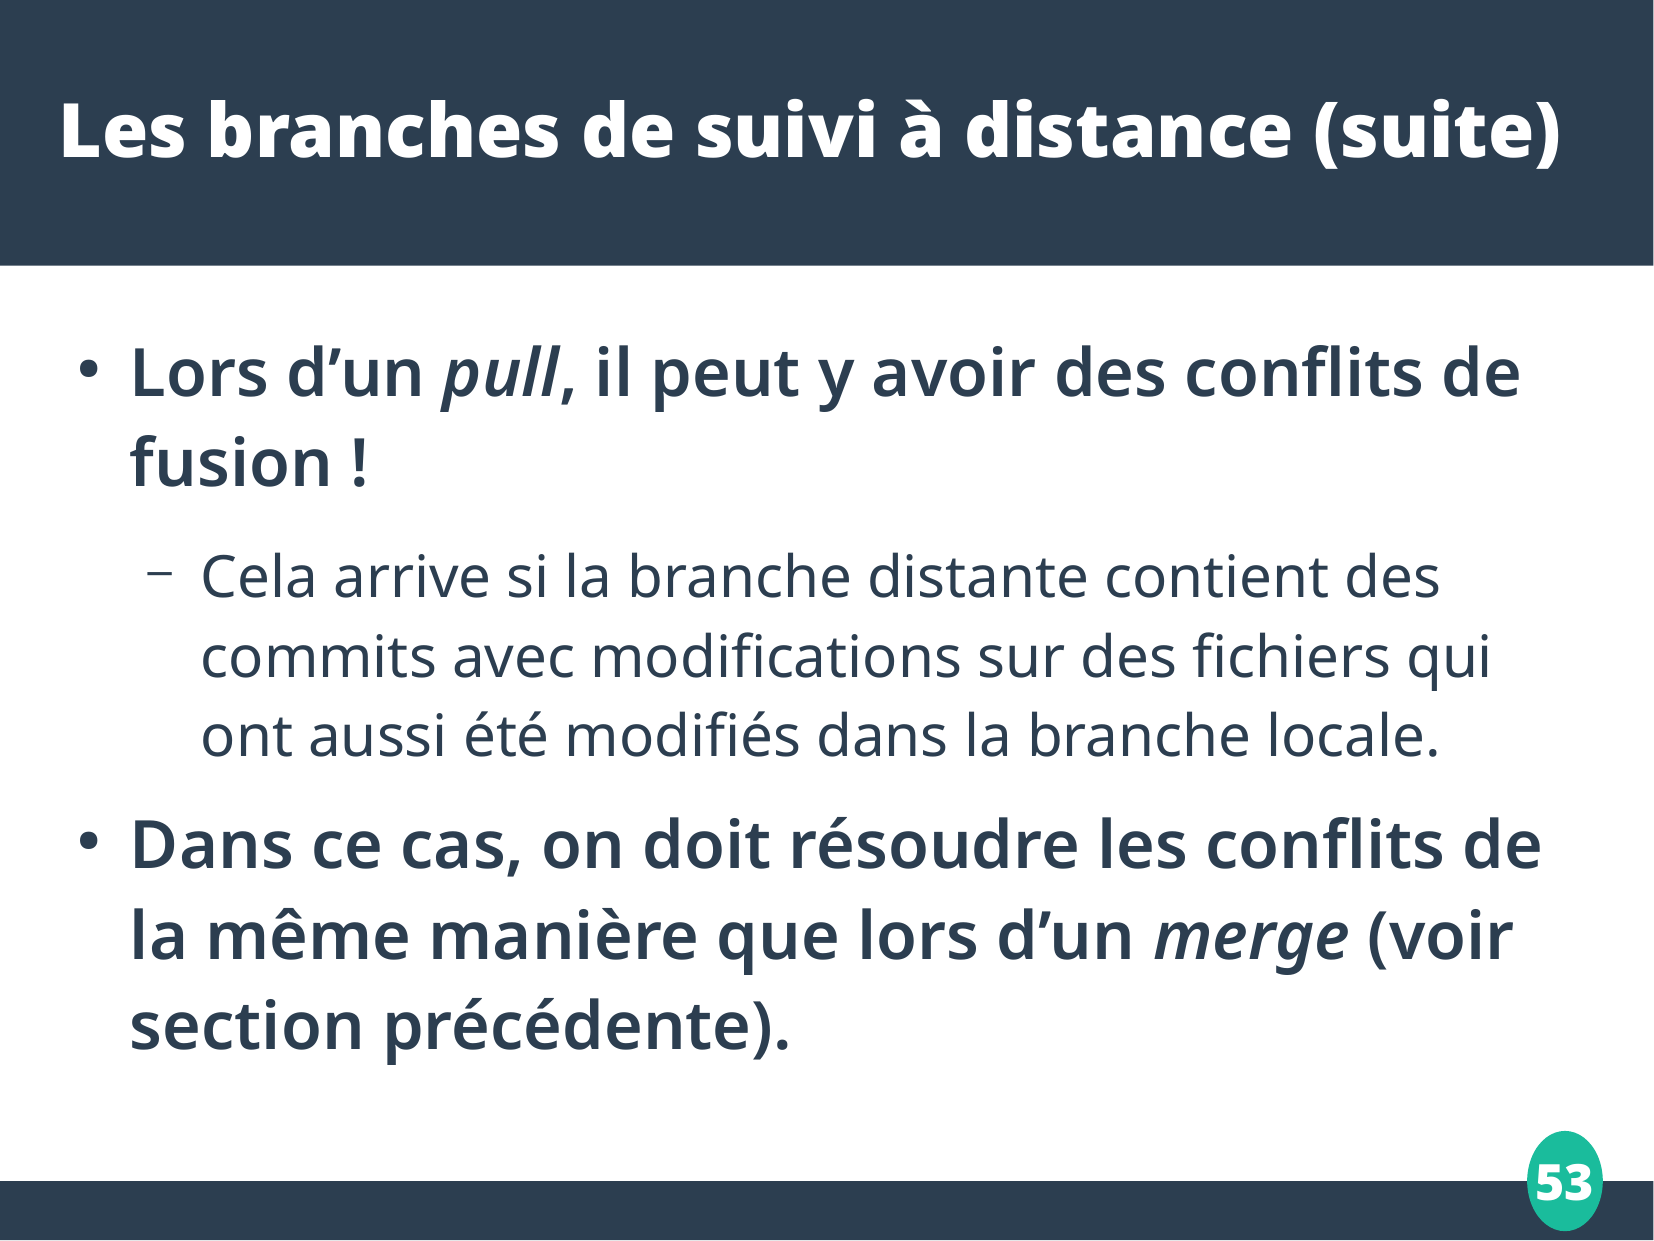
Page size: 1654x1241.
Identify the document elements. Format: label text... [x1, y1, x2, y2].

title Les branches de suivi à distance (suite) [59, 49, 1595, 207]
list Lors d’un pull, il peut y avoir des conflits de fusion ! Cela arrive si la branche distante contient des commits avec modifications sur des fichiers qui ont aussi été modifiés dans la branche locale. Dans ce cas, on doit résoudre les conflits de la même manière que lors d’un merge (voir section précédente). [59, 324, 1595, 1152]
